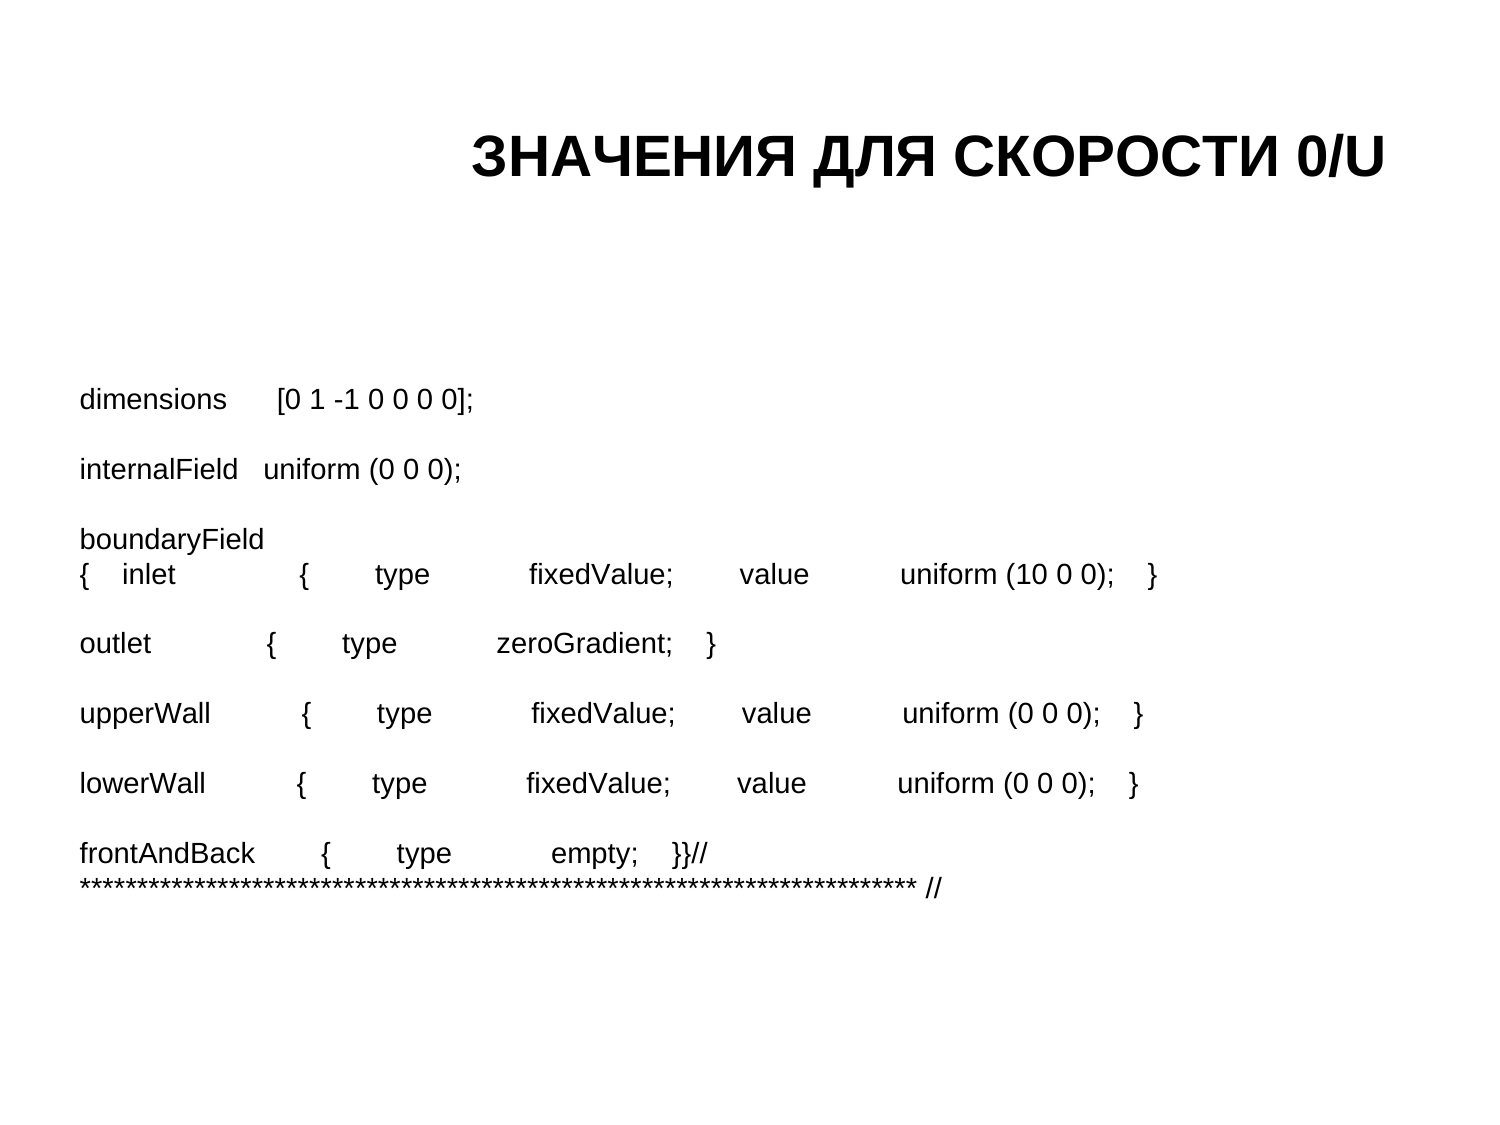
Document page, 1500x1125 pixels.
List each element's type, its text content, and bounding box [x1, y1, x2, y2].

text_box dimensions [0 1 -1 0 0 0 0]; internalField uniform (0 0 0); boundaryField { inlet { type fixedValue; value uniform (10 0 0); } outlet { type zeroGradient; } upperWall { type fixedValue; value uniform (0 0 0); } lowerWall { type fixedValue; value uniform (0 0 0); } frontAndBack { type empty; }}// ************************************************************************* // [64, 302, 1447, 913]
text_box ЗНАЧЕНИЯ ДЛЯ СКОРОСТИ 0/U [6, 111, 1500, 201]
